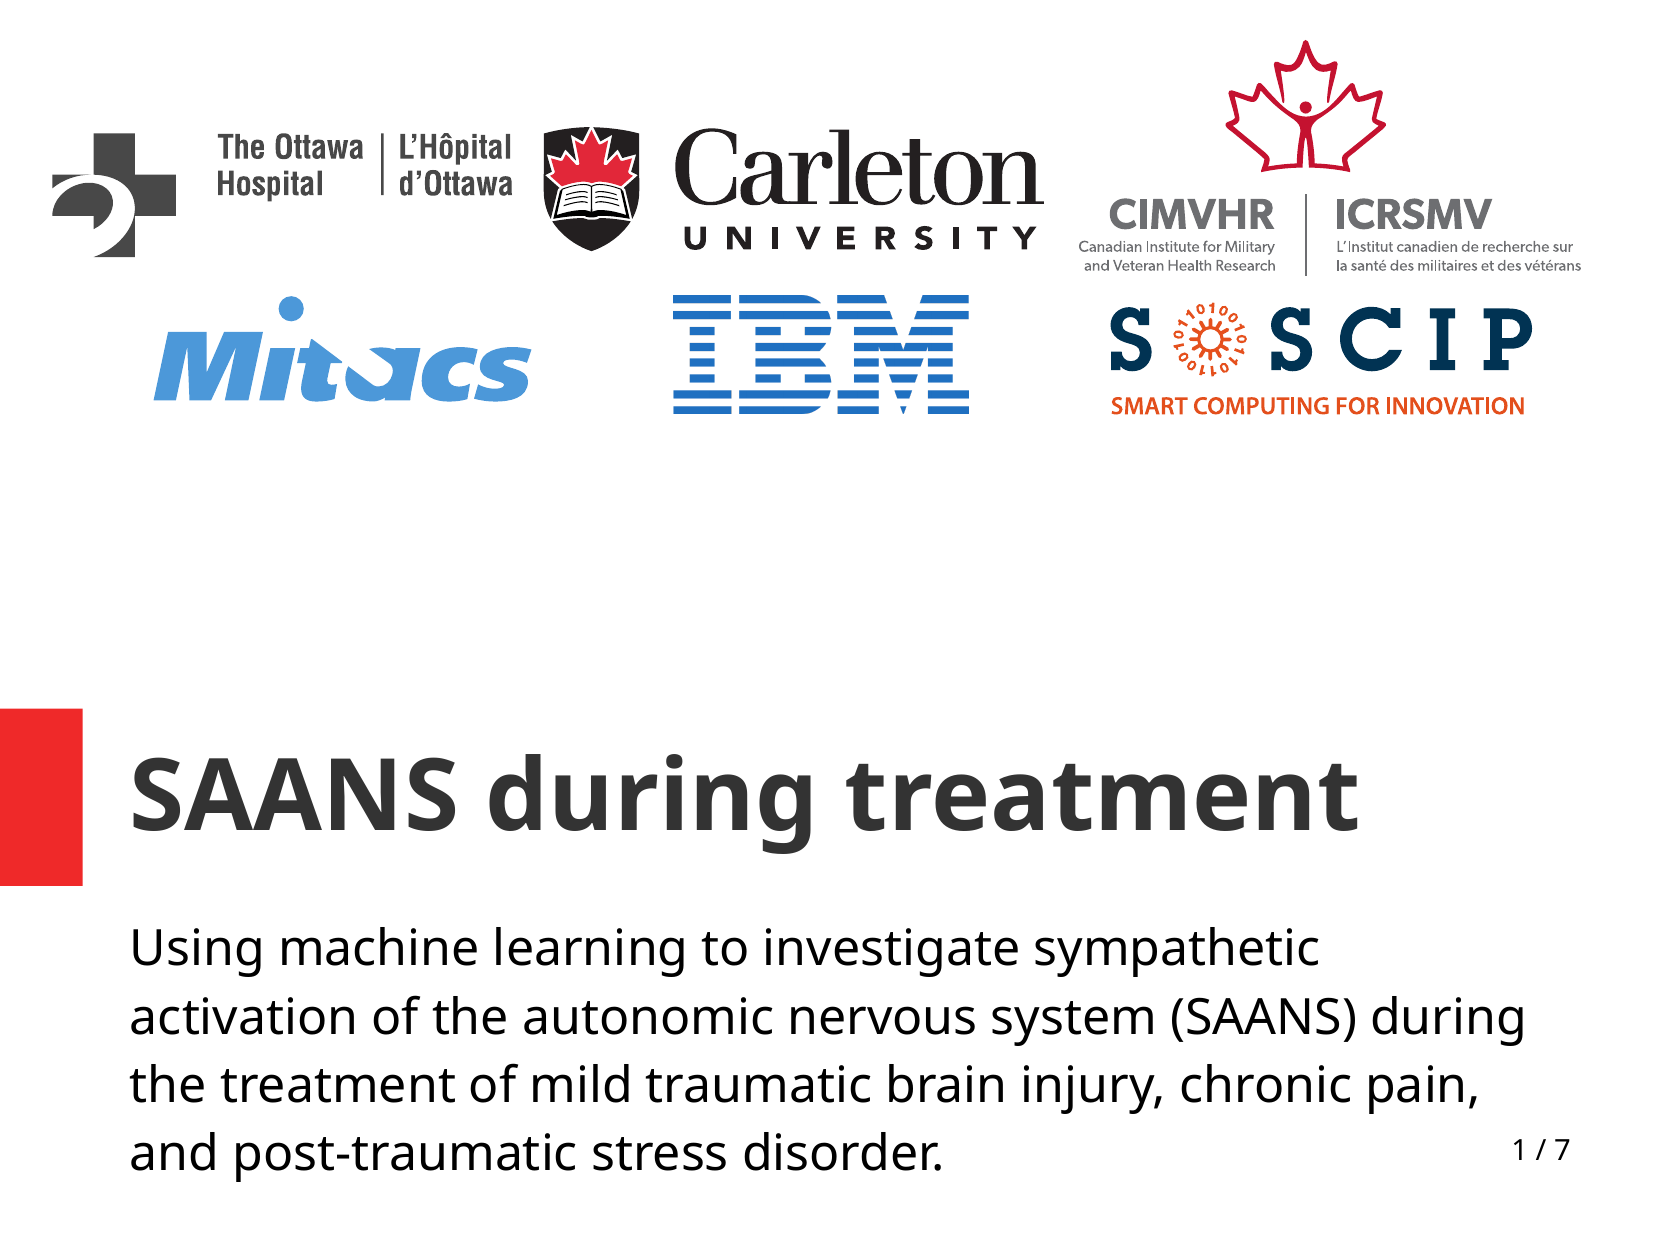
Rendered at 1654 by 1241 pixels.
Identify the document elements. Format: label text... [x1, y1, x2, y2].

picture [1078, 39, 1581, 277]
subtitle Using machine learning to investigate sympathetic activation of the autonomic nervous system (SAANS) during the treatment of mild traumatic brain injury, chronic pain, and post-traumatic stress disorder. [129, 932, 1536, 1166]
picture [543, 126, 1045, 253]
picture [153, 296, 532, 402]
picture [47, 132, 520, 260]
title SAANS during treatment [129, 655, 1536, 928]
picture [673, 295, 969, 414]
picture [1110, 302, 1536, 426]
